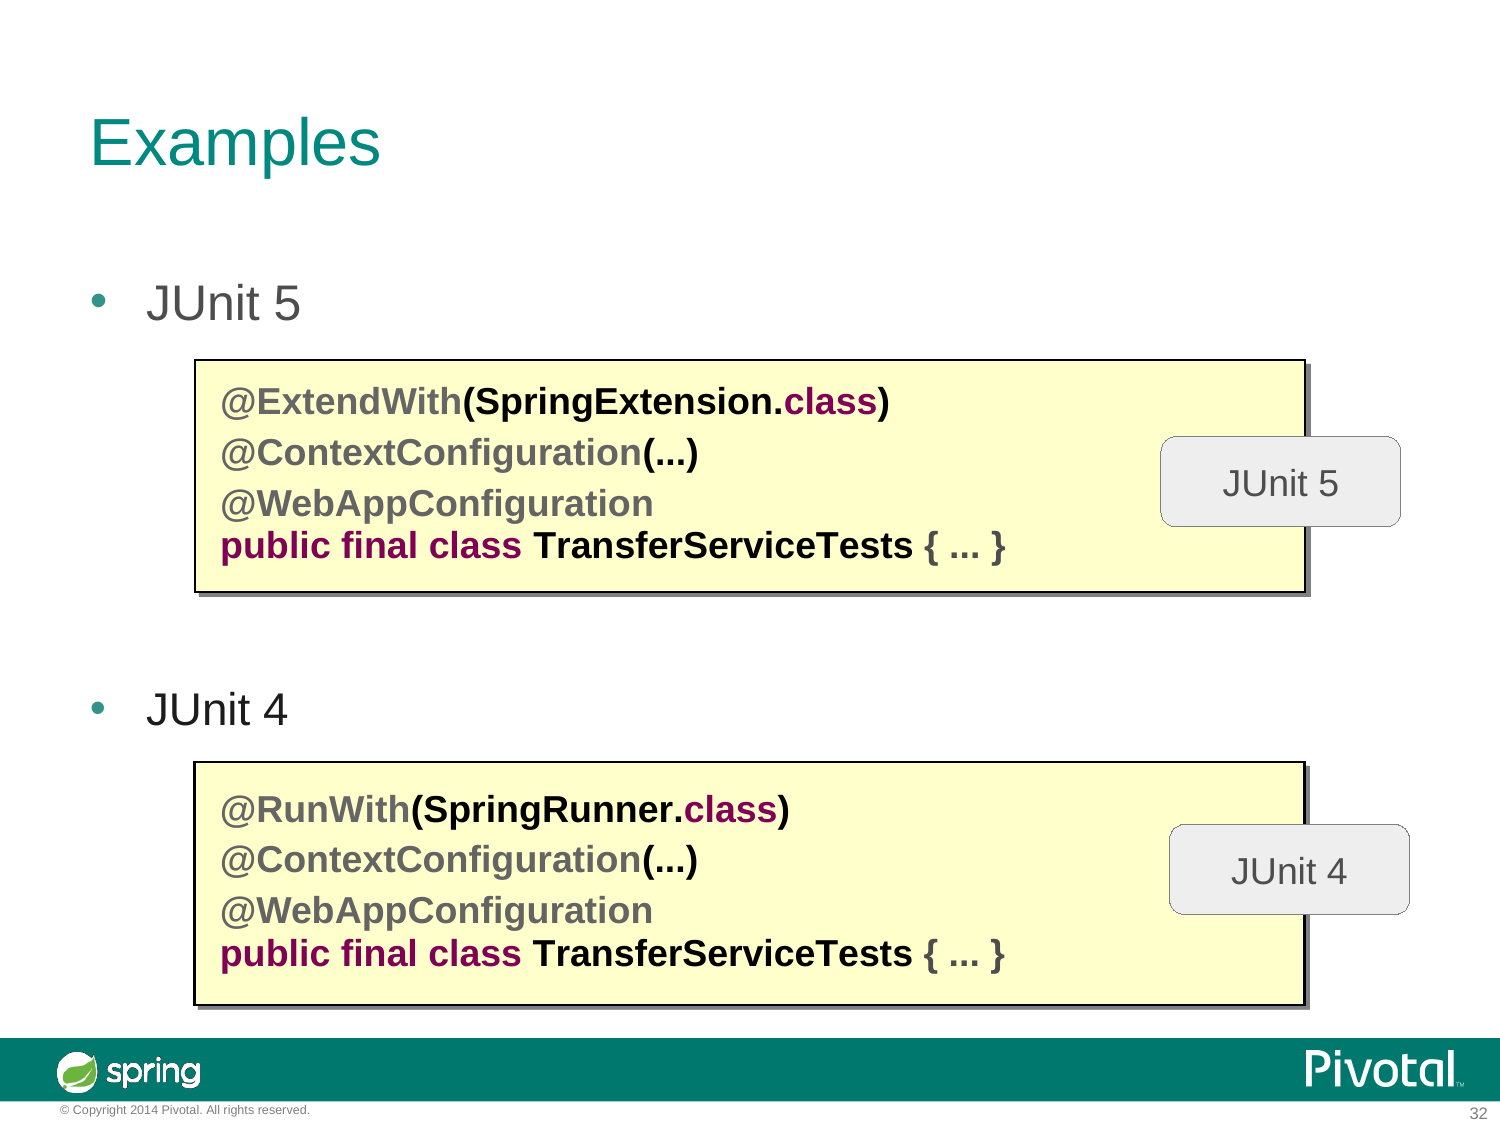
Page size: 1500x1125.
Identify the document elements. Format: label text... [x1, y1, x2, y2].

title Examples [75, 91, 1426, 187]
list JUnit 5 JUnit 4 [75, 262, 1426, 1033]
text_box JUnit 5 [1160, 436, 1401, 527]
picture [1306, 1050, 1464, 1087]
list @RunWith(SpringRunner.class) @ContextConfiguration(...) @WebAppConfiguration public final class TransferServiceTests { ... } [194, 762, 1305, 1005]
text_box JUnit 4 [1169, 824, 1410, 915]
picture [32, 1041, 210, 1103]
list @ExtendWith(SpringExtension.class) @ContextConfiguration(...) @WebAppConfiguration public final class TransferServiceTests { ... } [195, 360, 1306, 592]
